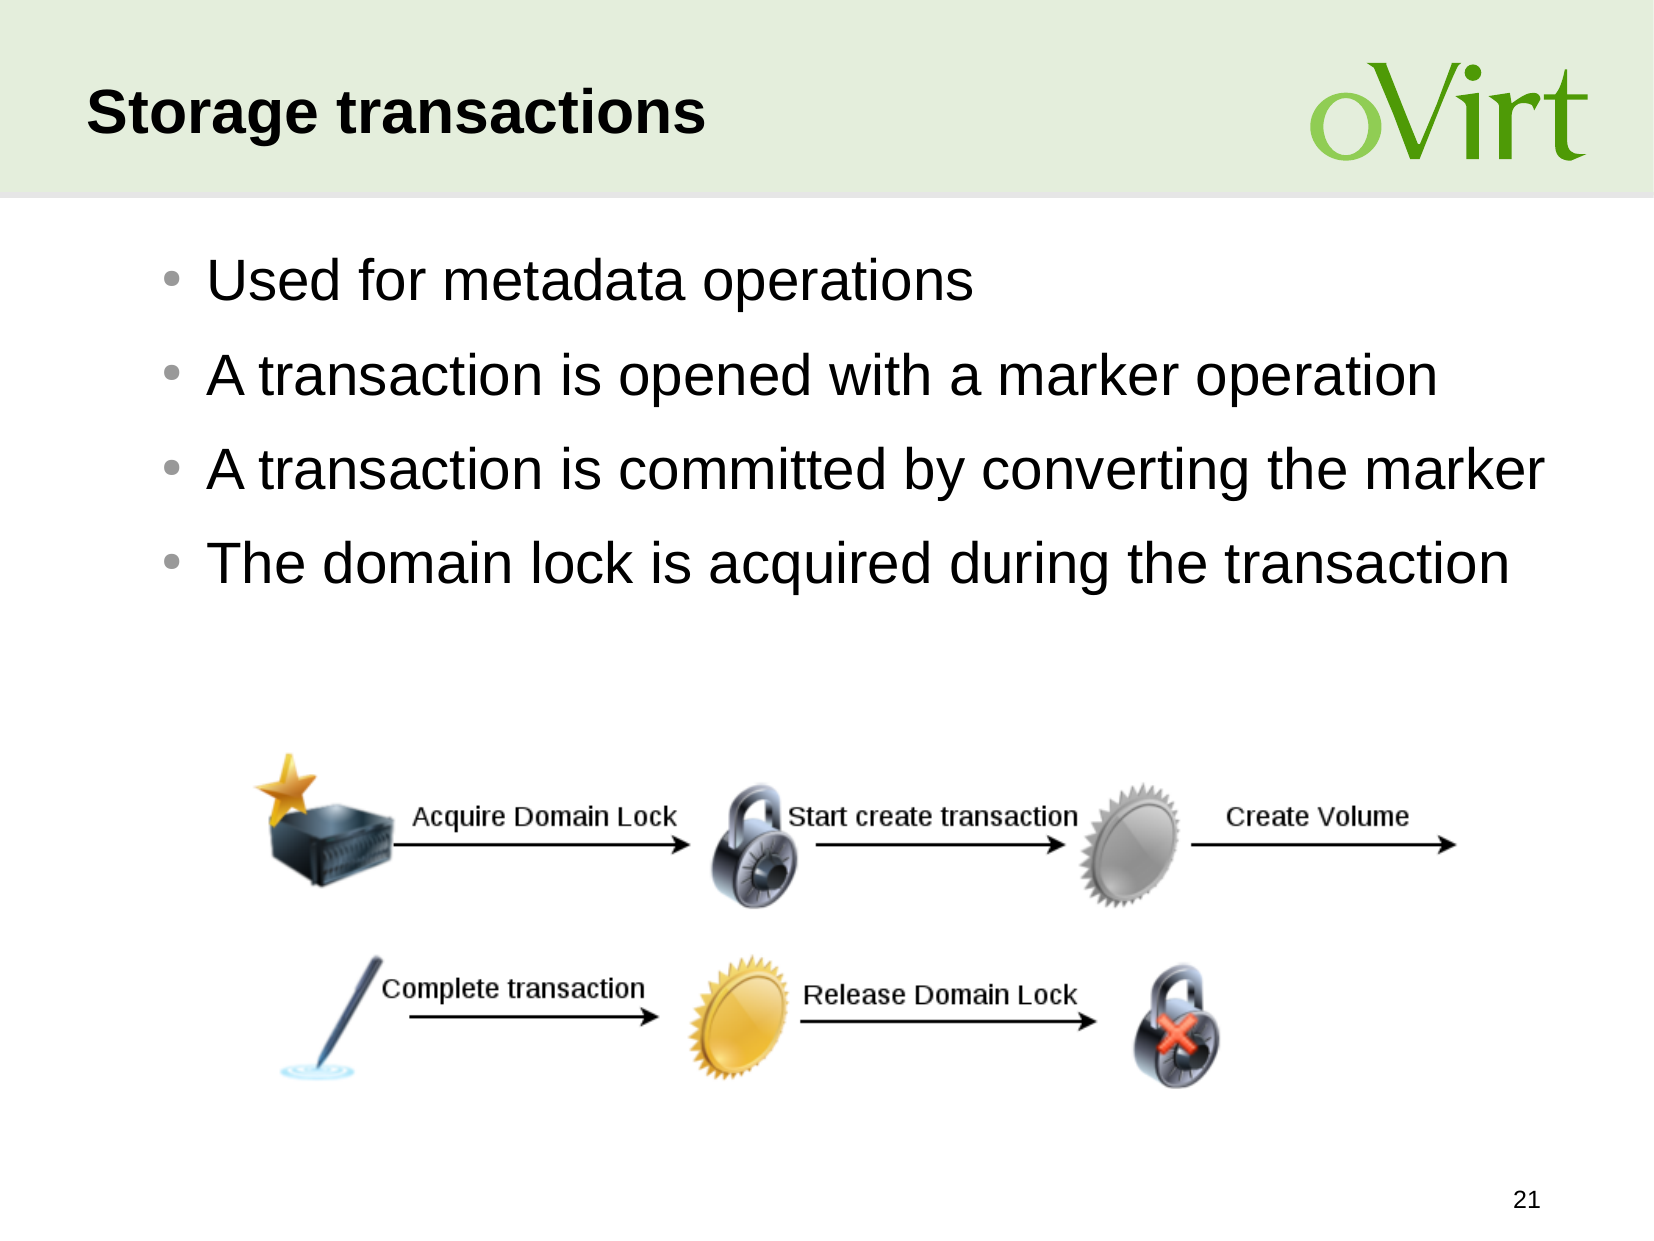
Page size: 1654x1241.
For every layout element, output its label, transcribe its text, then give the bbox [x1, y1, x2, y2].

list Used for metadata operations A transaction is opened with a marker operation A transaction is committed by converting the marker The domain lock is acquired during the transaction [146, 247, 1635, 597]
picture [186, 723, 1501, 1126]
title Storage transactions [86, 36, 1307, 188]
